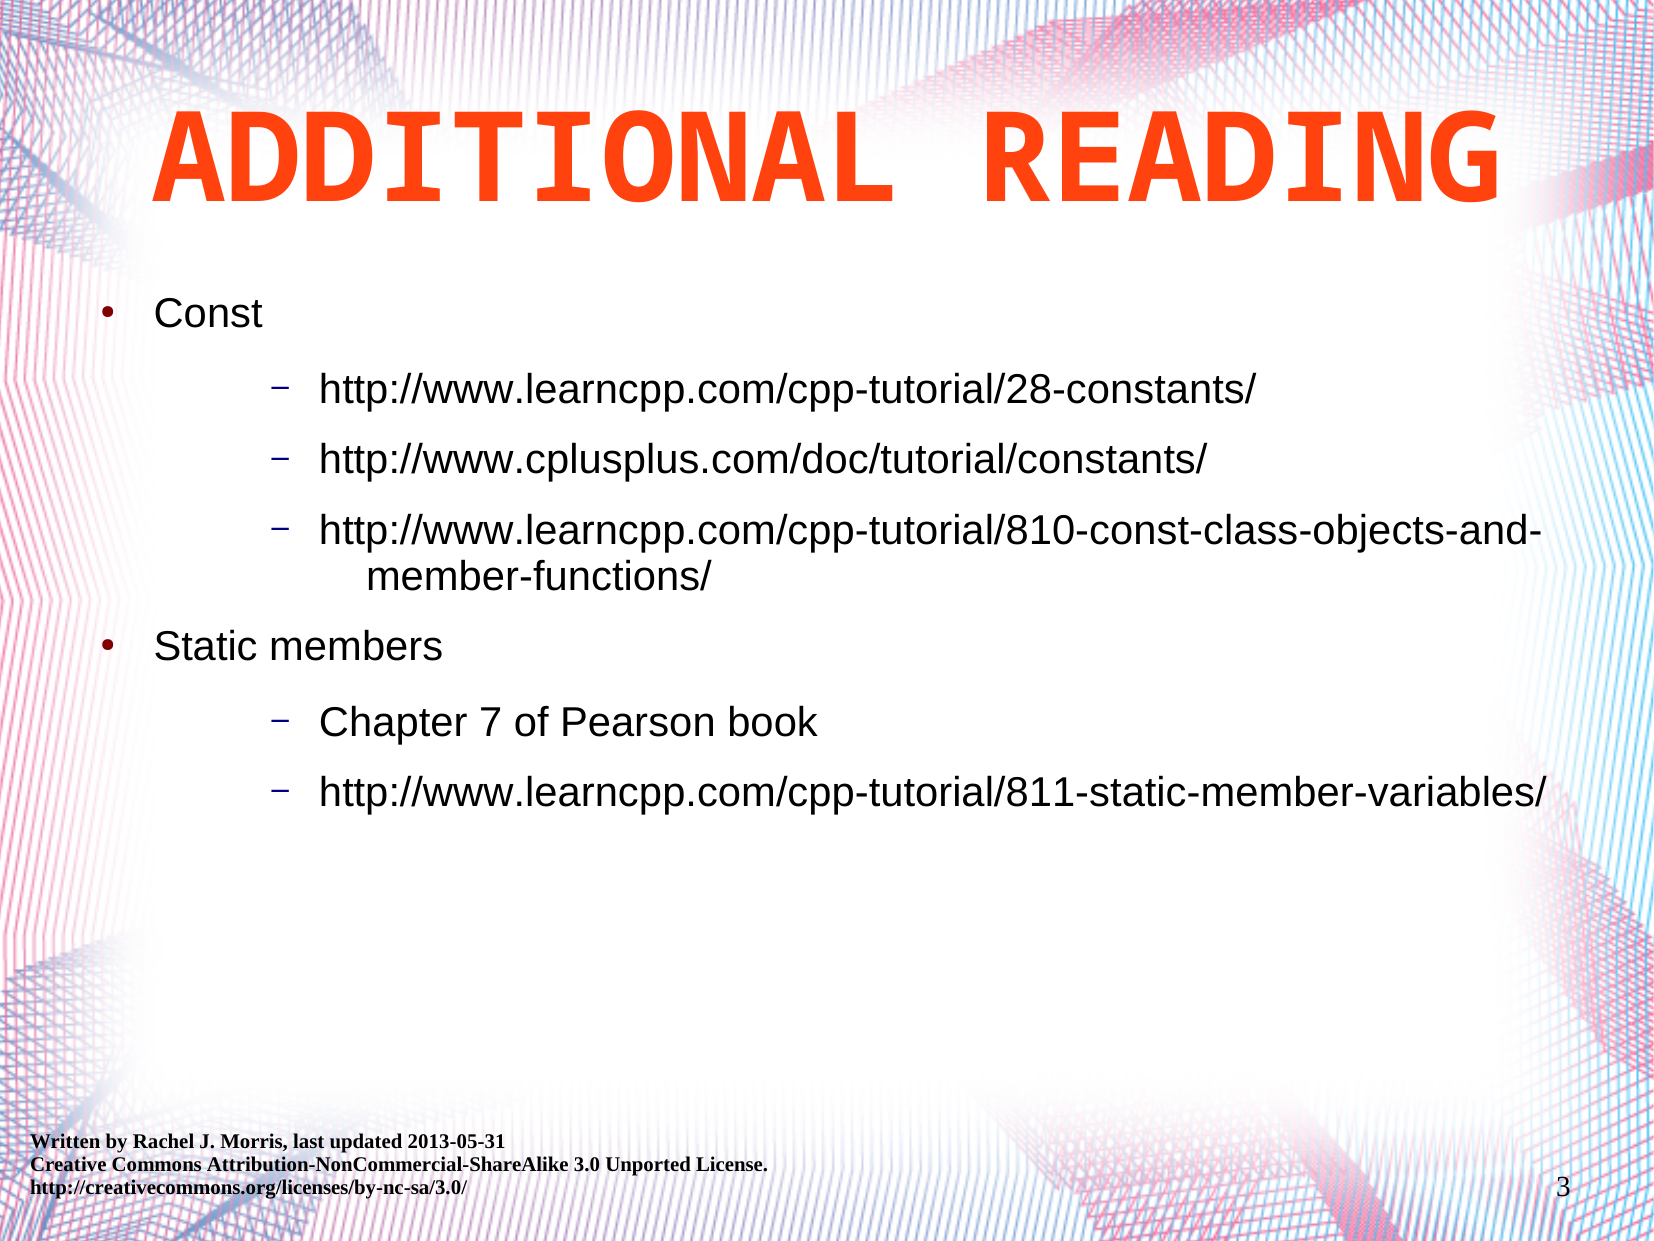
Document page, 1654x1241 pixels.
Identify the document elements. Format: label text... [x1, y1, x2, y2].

title ADDITIONAL READING [82, 49, 1571, 257]
list Const http://www.learncpp.com/cpp-tutorial/28-constants/ http://www.cplusplus.com/doc/tutorial/constants/ http://www.learncpp.com/cpp-tutorial/810-const-class-objects-and-member-functions/ Static members Chapter 7 of Pearson book http://www.learncpp.com/cpp-tutorial/811-static-member-variables/ [82, 290, 1571, 1010]
picture [0, 0, 1654, 1241]
